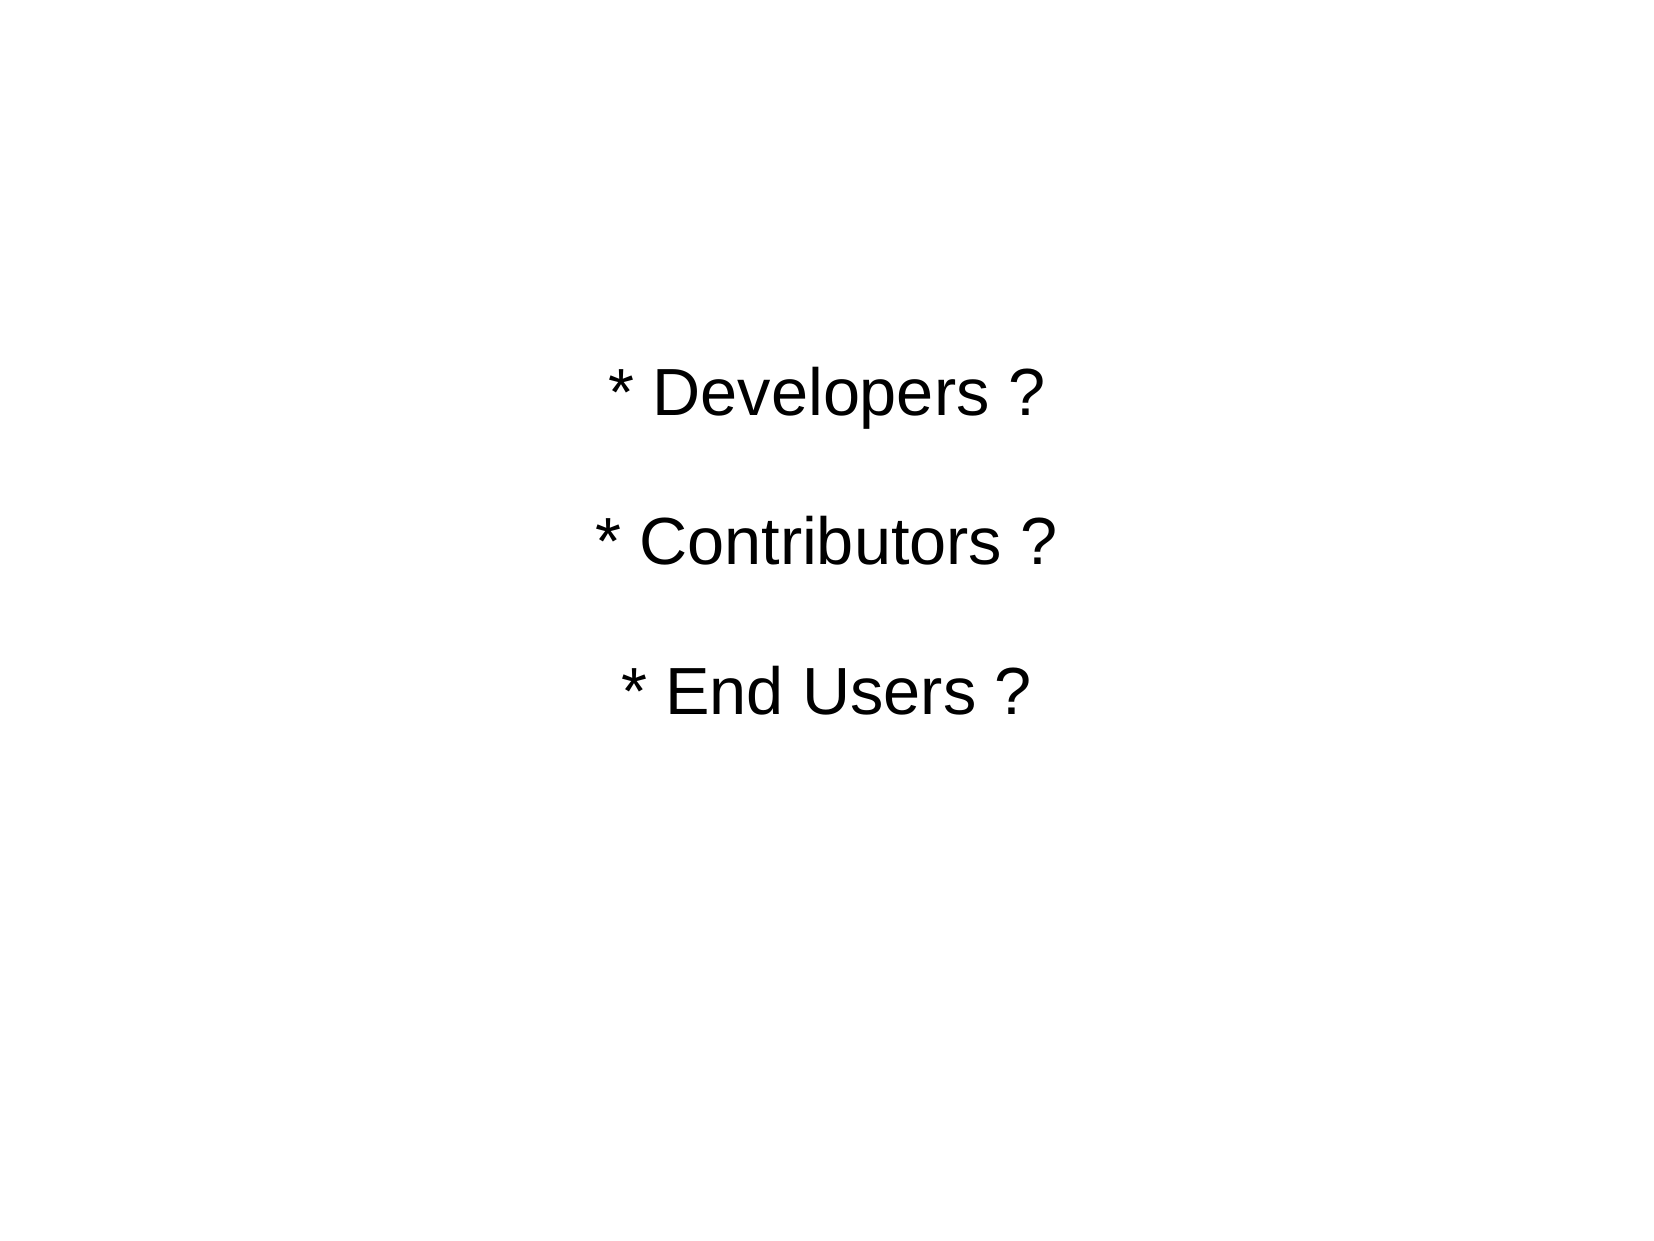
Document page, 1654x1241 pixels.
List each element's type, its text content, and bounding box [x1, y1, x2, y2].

subtitle * Developers ? * Contributors ? * End Users ? [82, 56, 1571, 1102]
